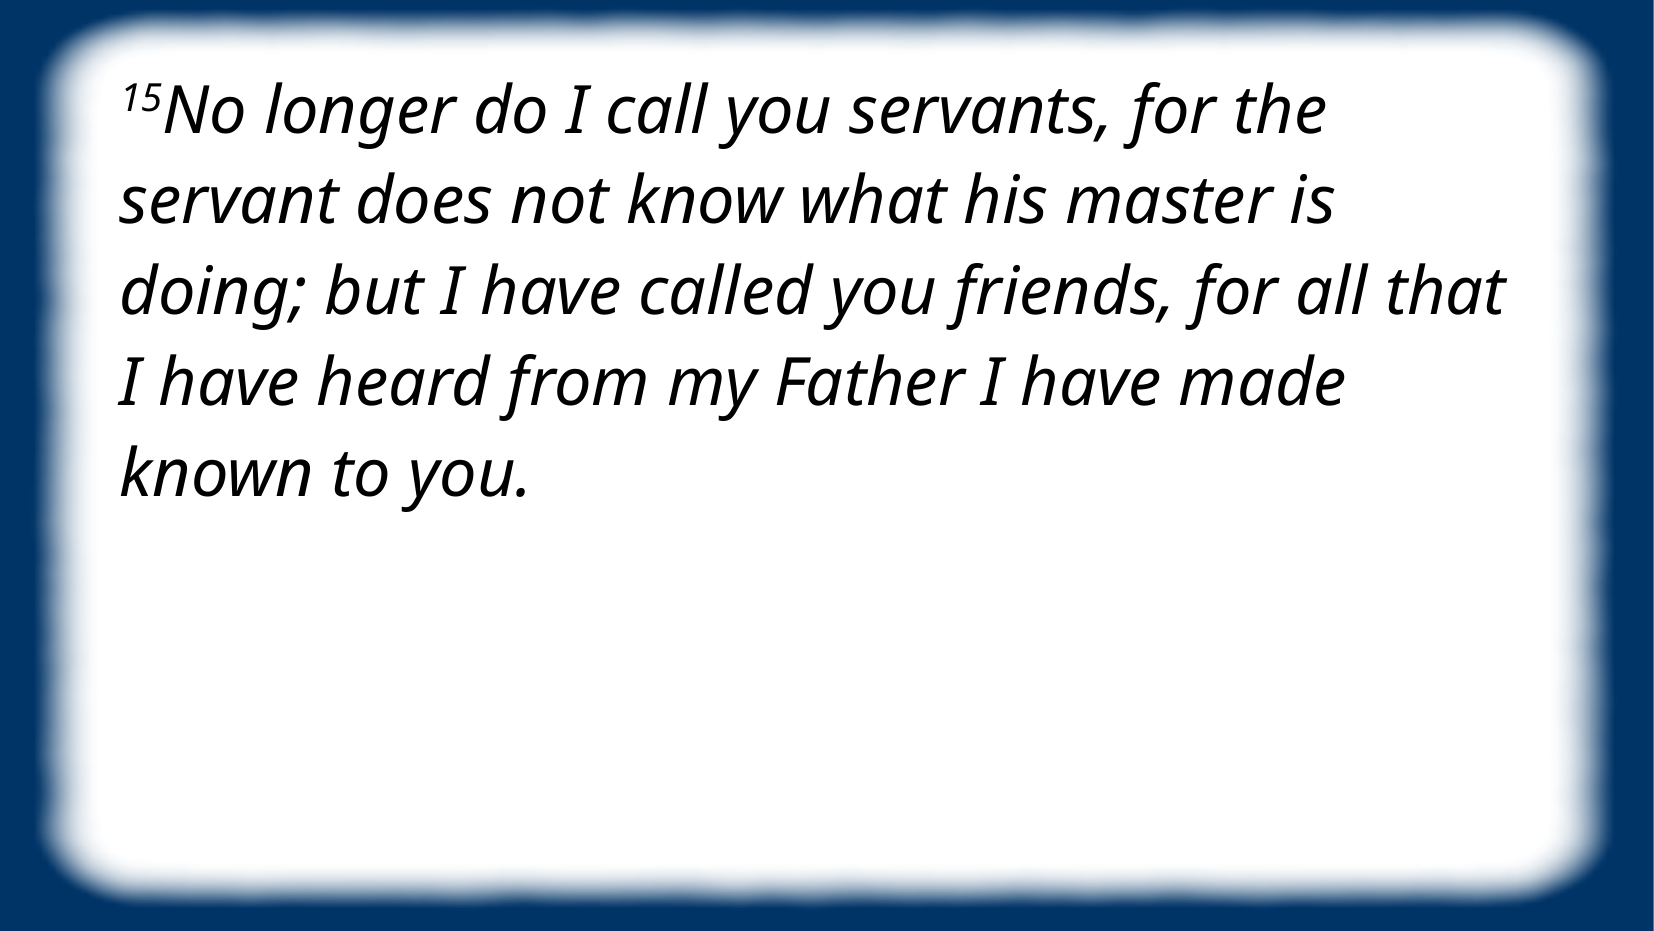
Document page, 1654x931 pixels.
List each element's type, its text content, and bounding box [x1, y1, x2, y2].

text_box 15No longer do I call you servants, for the servant does not know what his master is doing; but I have called you friends, for all that I have heard from my Father I have made known to you. [105, 54, 1546, 514]
picture [0, 0, 1654, 931]
